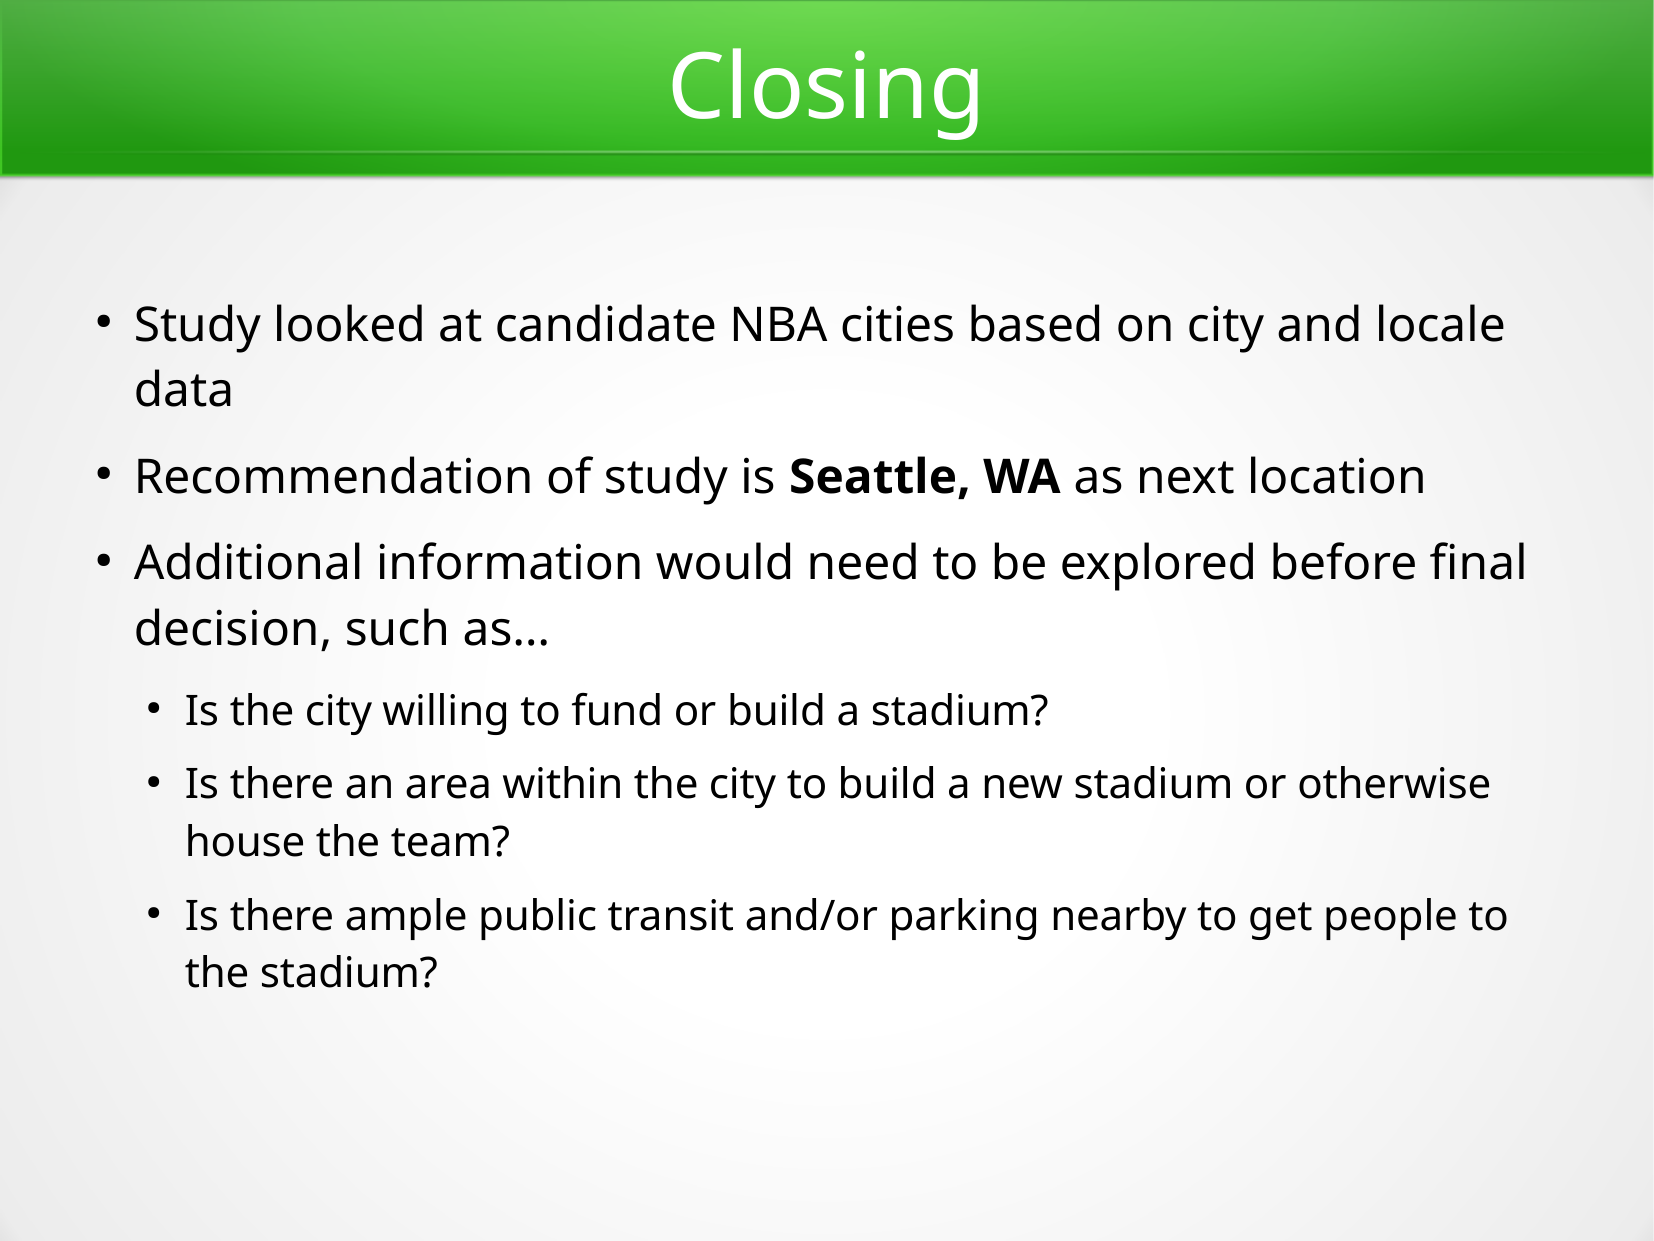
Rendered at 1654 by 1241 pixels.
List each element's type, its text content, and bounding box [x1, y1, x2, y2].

list Study looked at candidate NBA cities based on city and locale data Recommendation of study is Seattle, WA as next location Additional information would need to be explored before final decision, such as… Is the city willing to fund or build a stadium? Is there an area within the city to build a new stadium or otherwise house the team? Is there ample public transit and/or parking nearby to get people to the stadium? [82, 290, 1571, 1010]
picture [0, 0, 1654, 1241]
title Closing [82, 11, 1571, 154]
